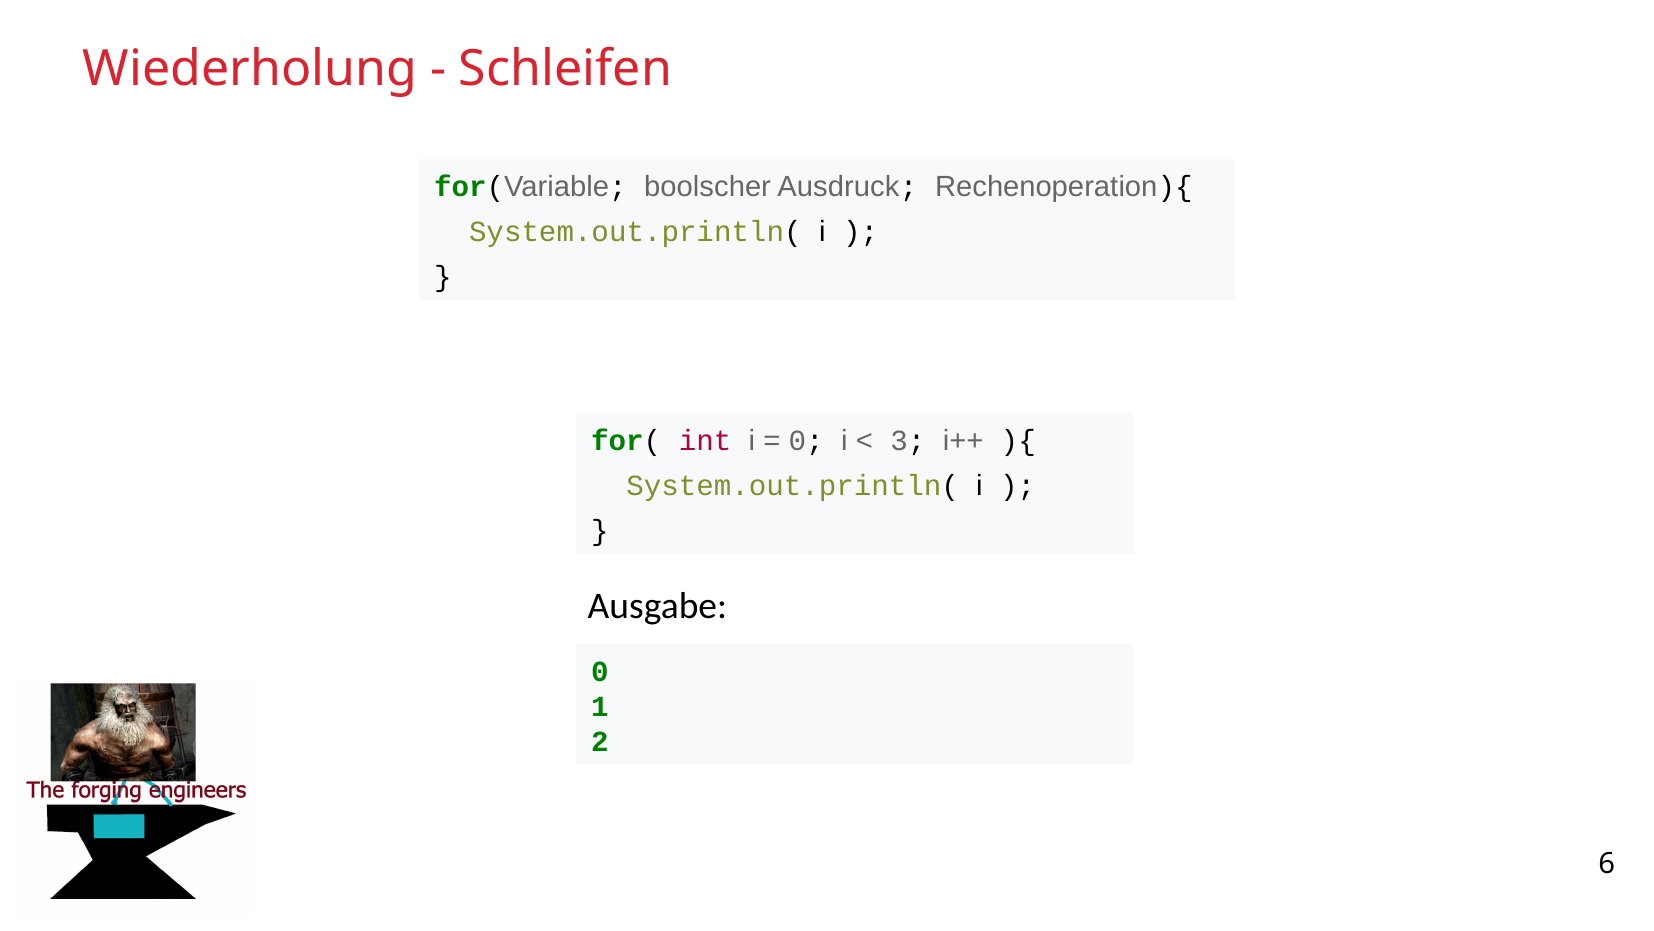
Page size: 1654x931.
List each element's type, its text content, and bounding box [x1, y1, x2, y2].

text_box for( int i = 0; i < 3; i++ ){ System.out.println( i ); } [576, 413, 1134, 554]
text_box 0 1 2 [576, 644, 1134, 764]
text_box Ausgabe: [572, 573, 745, 635]
text_box for(Variable; boolscher Ausdruck; Rechenoperation){ System.out.println( i ); } [419, 159, 1235, 300]
title Wiederholung - Schleifen [82, 37, 1571, 95]
picture [17, 679, 254, 916]
